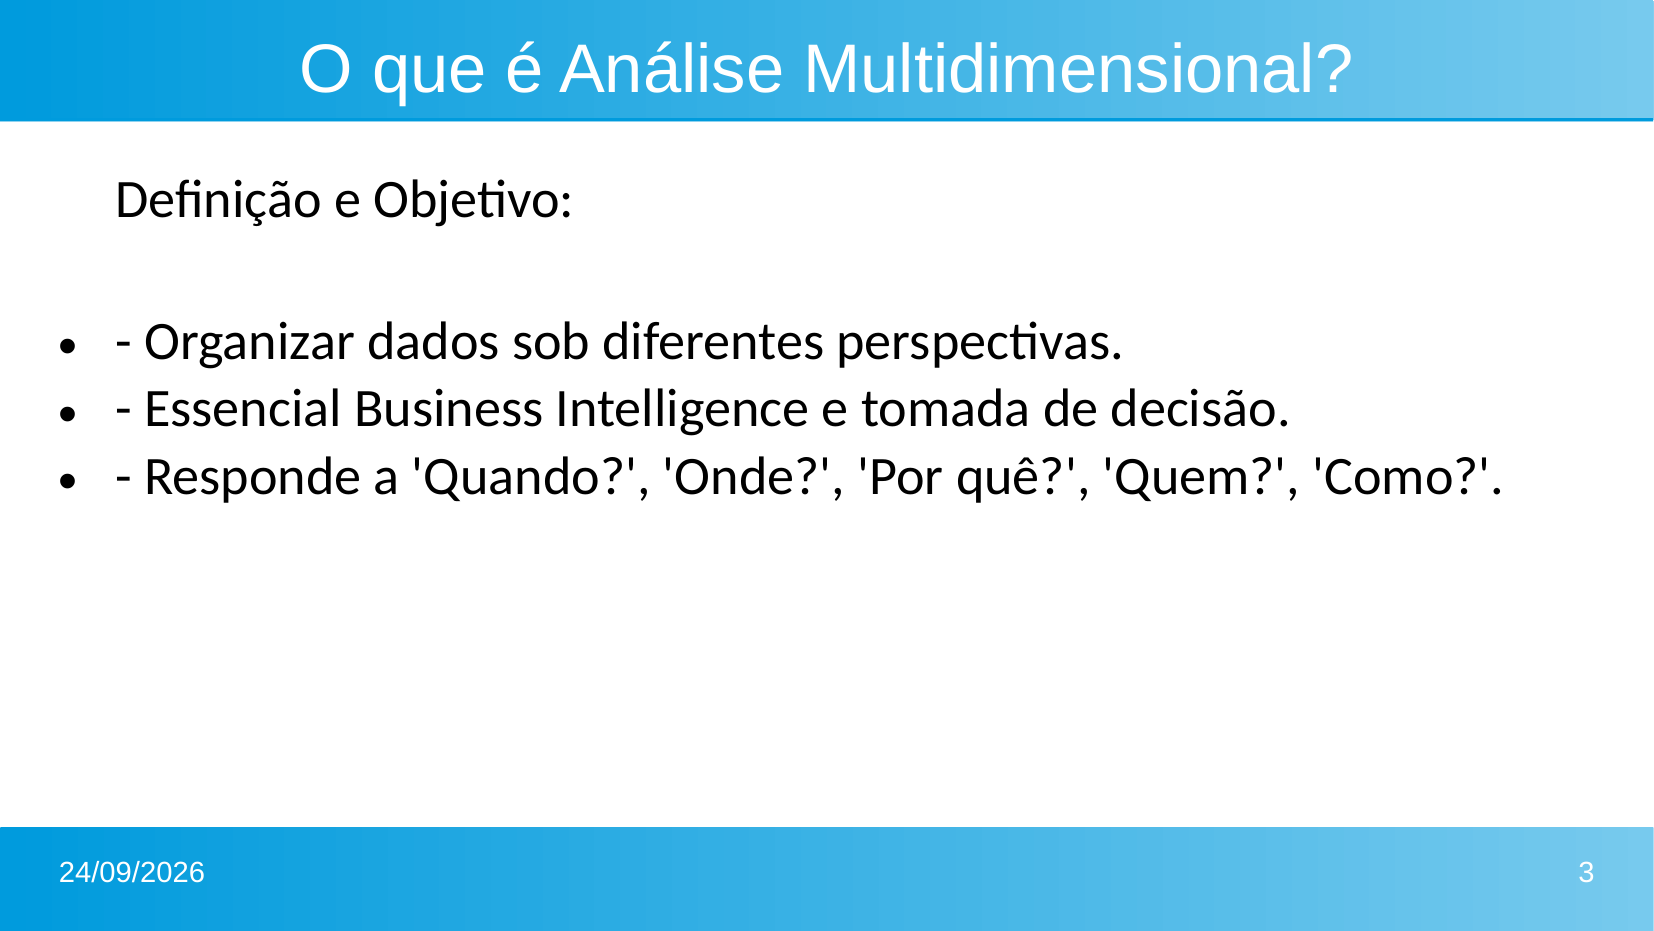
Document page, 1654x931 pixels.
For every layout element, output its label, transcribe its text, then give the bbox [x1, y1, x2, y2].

title O que é Análise Multidimensional? [59, 29, 1595, 108]
list Definição e Objetivo: - Organizar dados sob diferentes perspectivas. - Essencial Business Intelligence e tomada de decisão. - Responde a 'Quando?', 'Onde?', 'Por quê?', 'Quem?', 'Como?'. [59, 177, 1595, 768]
